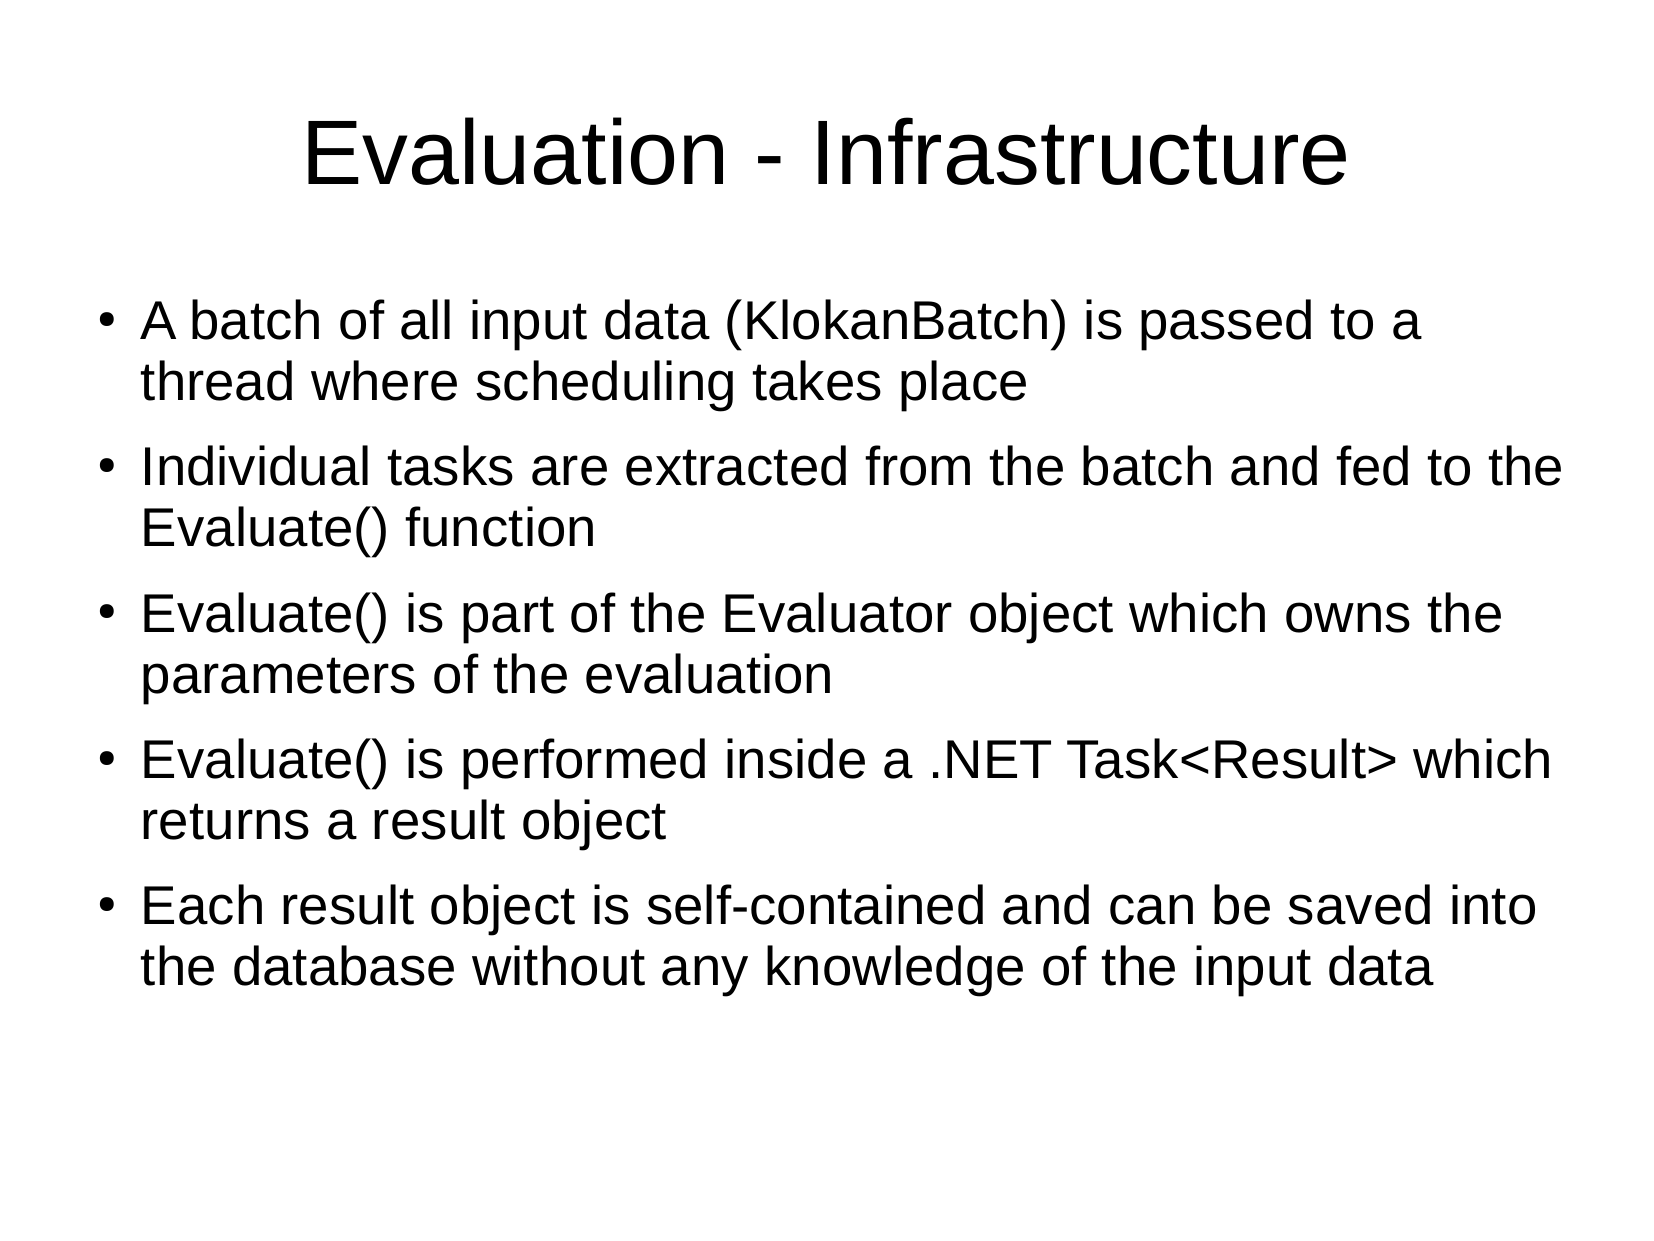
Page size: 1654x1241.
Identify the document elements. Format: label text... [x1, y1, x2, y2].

title Evaluation - Infrastructure [82, 49, 1571, 257]
list A batch of all input data (KlokanBatch) is passed to a thread where scheduling takes place Individual tasks are extracted from the batch and fed to the Evaluate() function Evaluate() is part of the Evaluator object which owns the parameters of the evaluation Evaluate() is performed inside a .NET Task<Result> which returns a result object Each result object is self-contained and can be saved into the database without any knowledge of the input data [82, 290, 1571, 1010]
